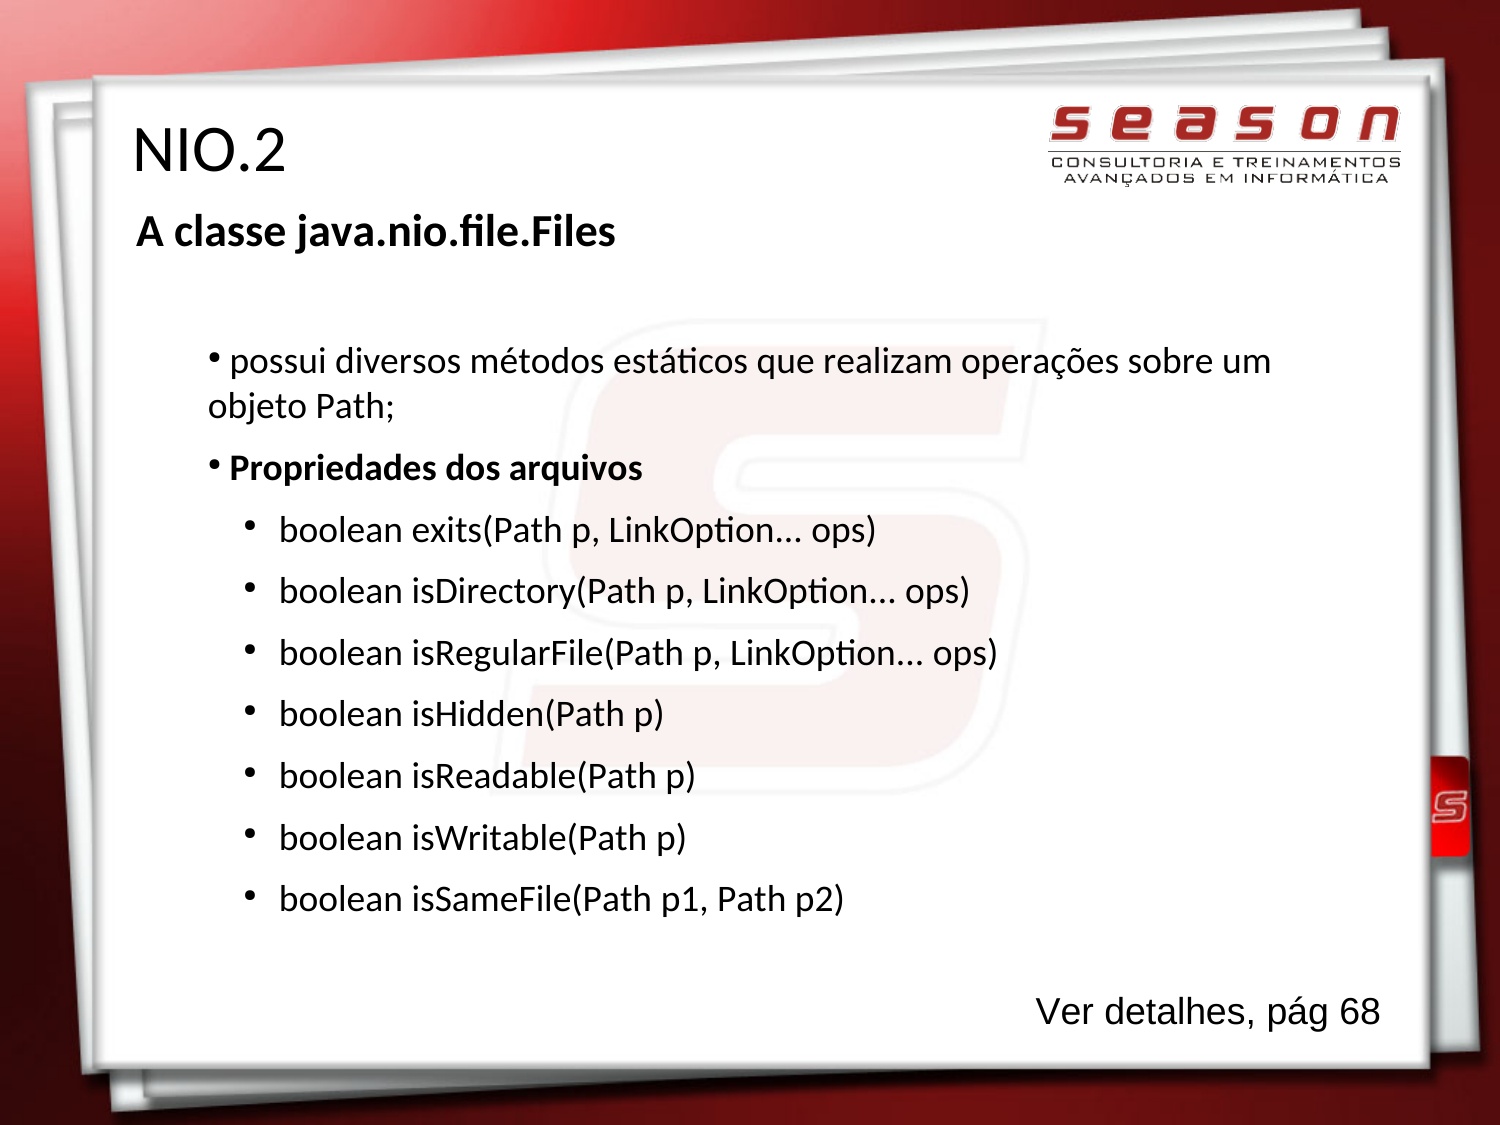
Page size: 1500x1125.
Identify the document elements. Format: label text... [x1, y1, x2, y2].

text_box A classe java.nio.file.Files [119, 200, 1240, 256]
text_box possui diversos métodos estáticos que realizam operações sobre um objeto Path; Propriedades dos arquivos boolean exits(Path p, LinkOption... ops) boolean isDirectory(Path p, LinkOption... ops) boolean isRegularFile(Path p, LinkOption... ops) boolean isHidden(Path p) boolean isReadable(Path p) boolean isWritable(Path p) boolean isSameFile(Path p1, Path p2) [207, 336, 1328, 920]
title NIO.2 [118, 33, 1394, 257]
text_box Ver detalhes, pág 68 [708, 979, 1396, 1040]
picture [0, 0, 1500, 1125]
